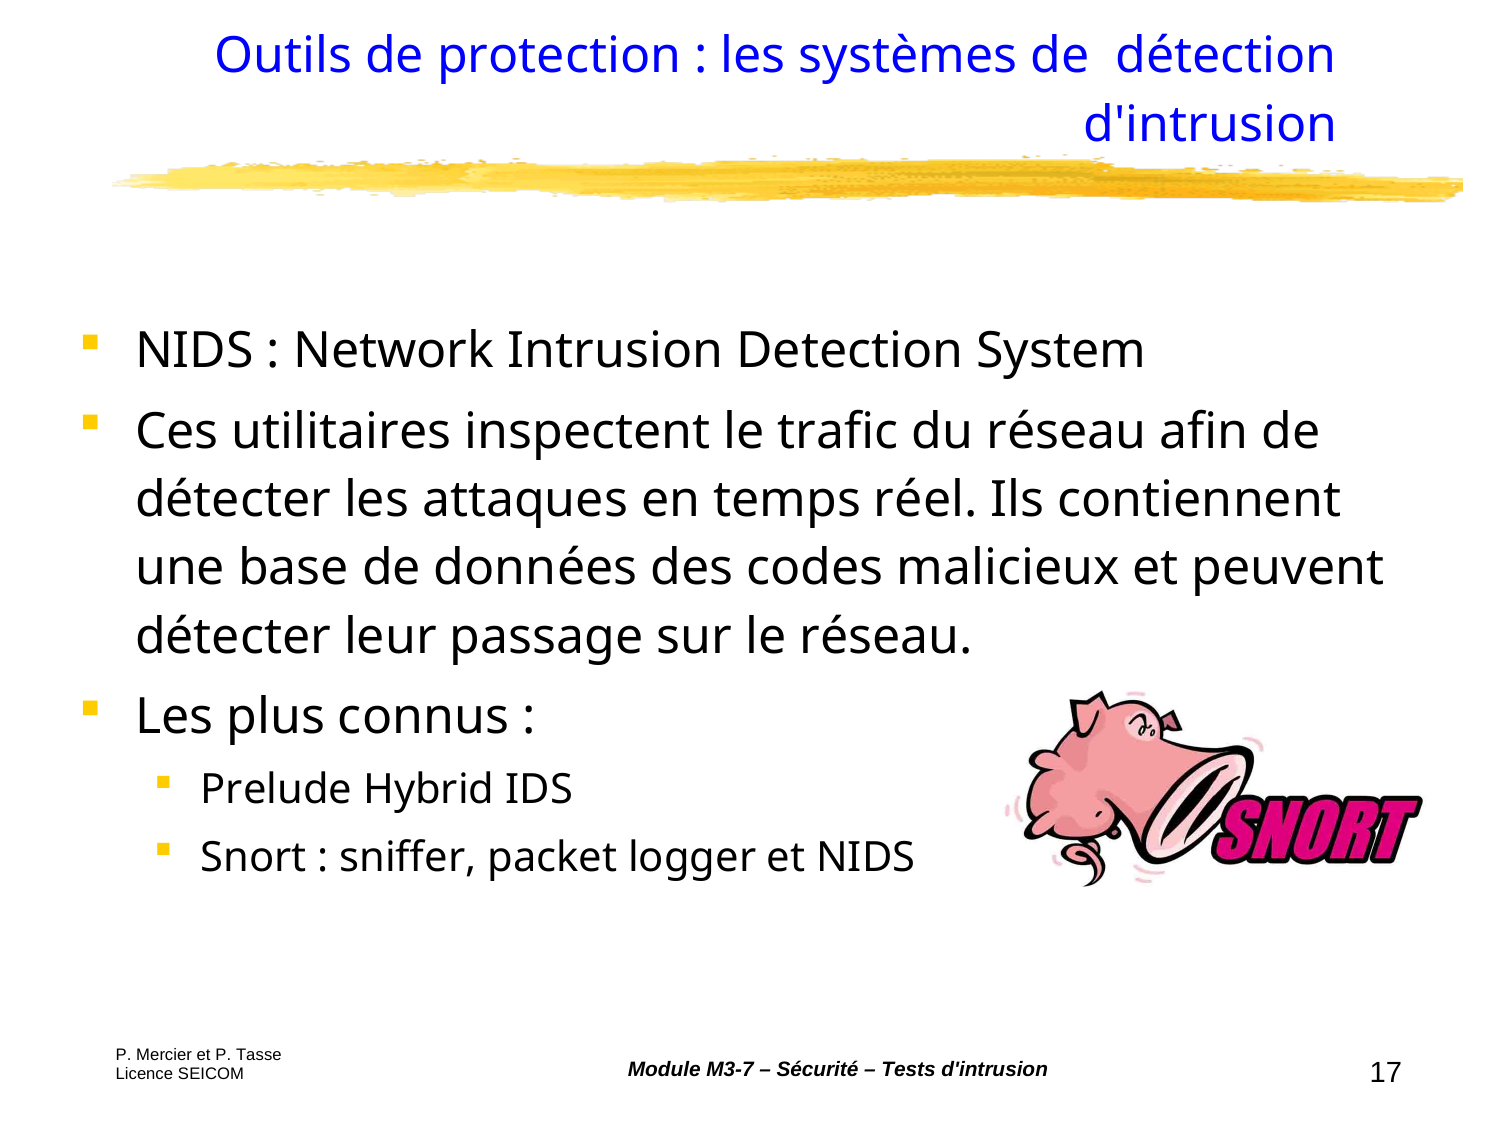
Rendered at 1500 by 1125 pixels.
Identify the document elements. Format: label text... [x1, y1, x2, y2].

title Outils de protection : les systèmes de détection d'intrusion [62, 28, 1338, 146]
picture [112, 149, 1463, 213]
picture [989, 682, 1440, 894]
list NIDS : Network Intrusion Detection System Ces utilitaires inspectent le trafic du réseau afin de détecter les attaques en temps réel. Ils contiennent une base de données des codes malicieux et peuvent détecter leur passage sur le réseau. Les plus connus : Prelude Hybrid IDS Snort : sniffer, packet logger et NIDS [78, 313, 1421, 868]
